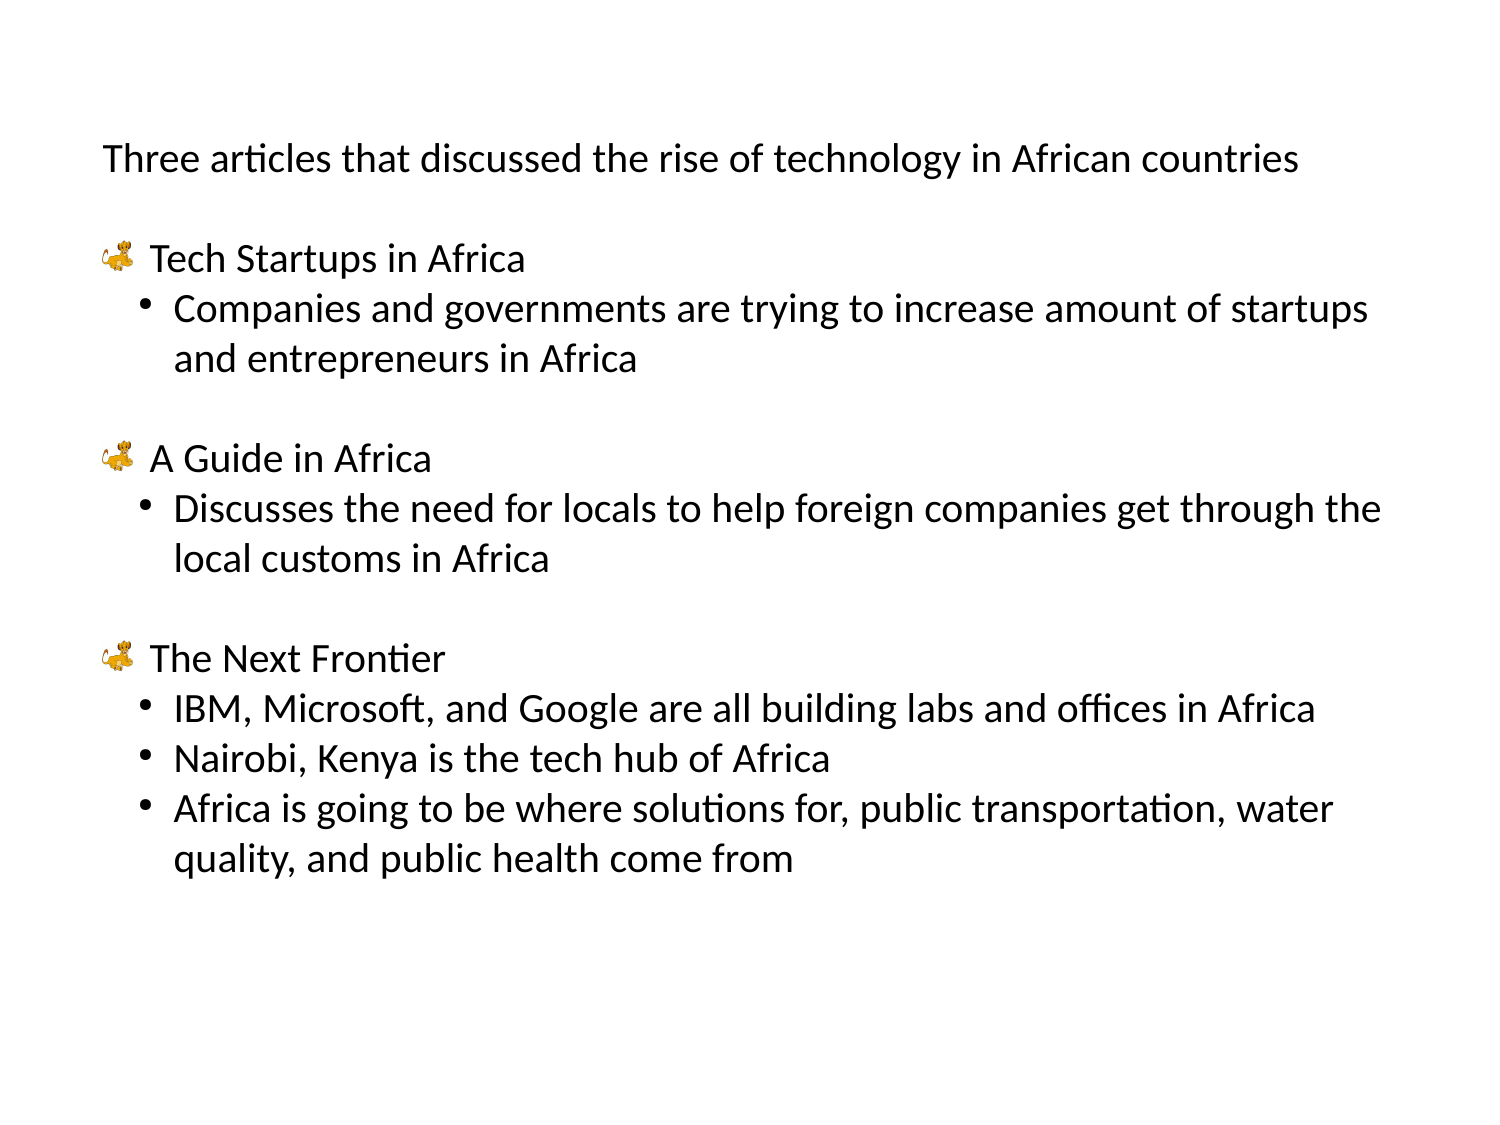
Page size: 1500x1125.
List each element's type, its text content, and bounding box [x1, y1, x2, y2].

picture [102, 640, 133, 671]
text_box Three articles that discussed the rise of technology in African countries Tech Startups in Africa Companies and governments are trying to increase amount of startups and entrepreneurs in Africa A Guide in Africa Discusses the need for locals to help foreign companies get through the local customs in Africa The Next Frontier IBM, Microsoft, and Google are all building labs and offices in Africa Nairobi, Kenya is the tech hub of Africa Africa is going to be where solutions for, public transportation, water quality, and public health come from [87, 123, 1417, 934]
picture [102, 240, 133, 271]
picture [102, 440, 133, 471]
